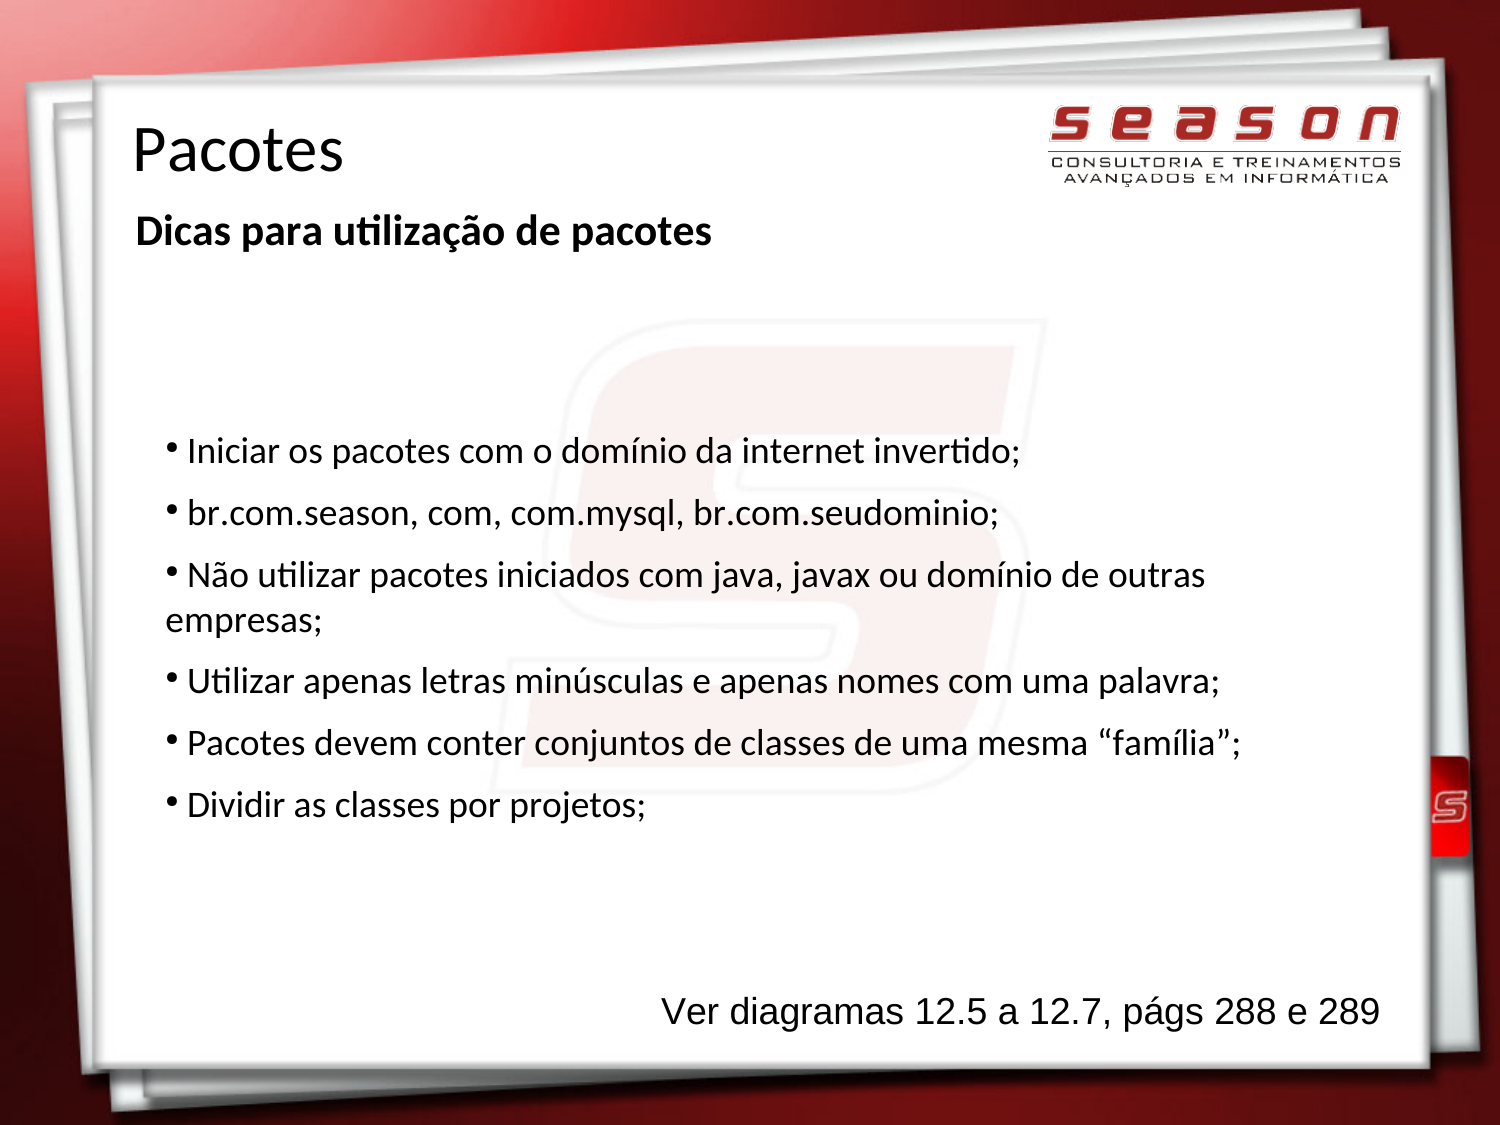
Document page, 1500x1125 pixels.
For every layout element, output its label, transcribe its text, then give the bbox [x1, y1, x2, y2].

title Pacotes [118, 33, 1394, 257]
text_box Ver diagramas 12.5 a 12.7, págs 288 e 289 [637, 979, 1396, 1040]
picture [0, 0, 1500, 1125]
text_box Dicas para utilização de pacotes [119, 178, 1347, 279]
text_box Iniciar os pacotes com o domínio da internet invertido; br.com.season, com, com.mysql, br.com.seudominio; Não utilizar pacotes iniciados com java, javax ou domínio de outras empresas; Utilizar apenas letras minúsculas e apenas nomes com uma palavra; Pacotes devem conter conjuntos de classes de uma mesma “família”; Dividir as classes por projetos; [165, 357, 1359, 894]
